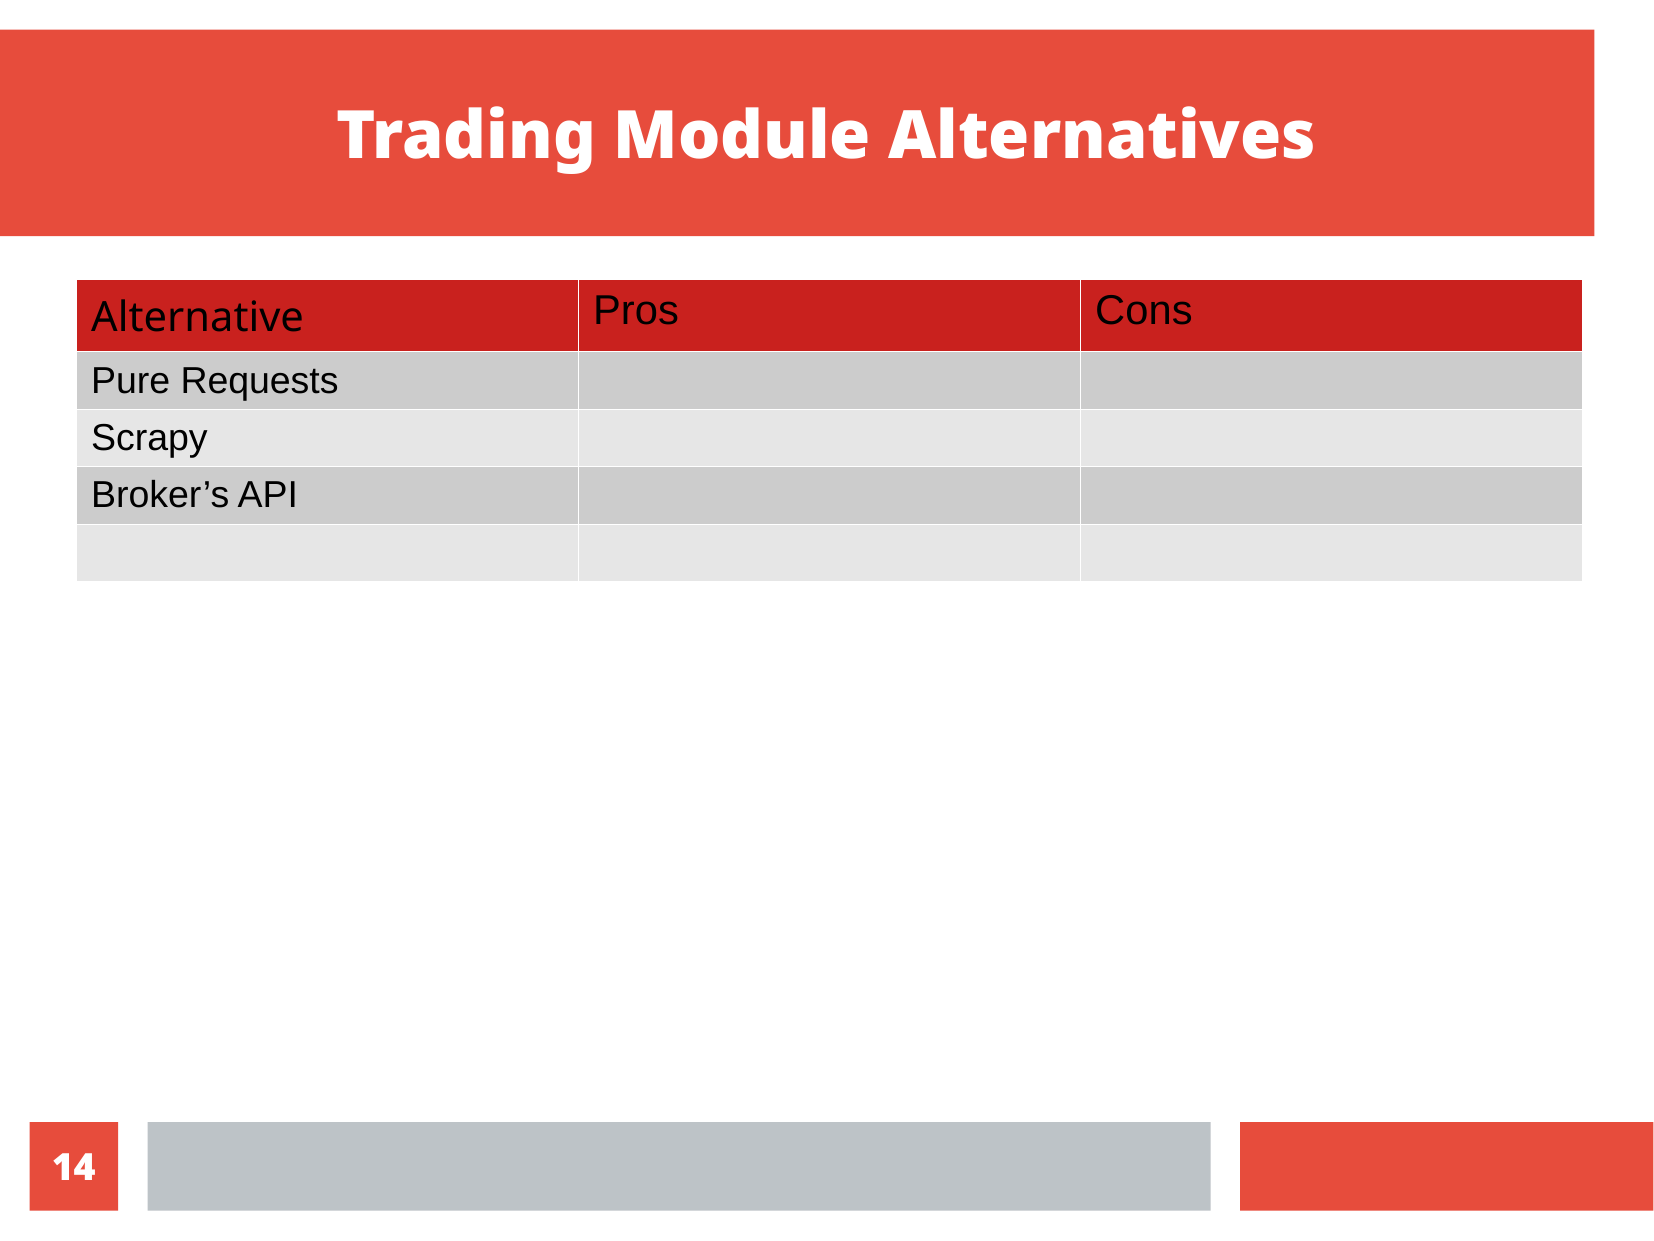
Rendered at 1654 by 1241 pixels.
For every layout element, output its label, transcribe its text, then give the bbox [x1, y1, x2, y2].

table_cell [77, 525, 578, 581]
table_header Cons [1081, 280, 1582, 351]
table_cell [579, 525, 1080, 581]
table_header Pros [579, 280, 1080, 351]
table_cell [1081, 525, 1582, 581]
table_cell [579, 352, 1080, 409]
table_cell [1081, 352, 1582, 409]
title Trading Module Alternatives [59, 59, 1595, 207]
table_cell Scrapy [77, 410, 578, 466]
table_cell [579, 410, 1080, 466]
table_cell [579, 467, 1080, 524]
table_header Alternative [77, 280, 578, 351]
table_cell Broker’s API [77, 467, 578, 524]
table_cell Pure Requests [77, 352, 578, 409]
table_cell [1081, 467, 1582, 524]
table_cell [1081, 410, 1582, 466]
